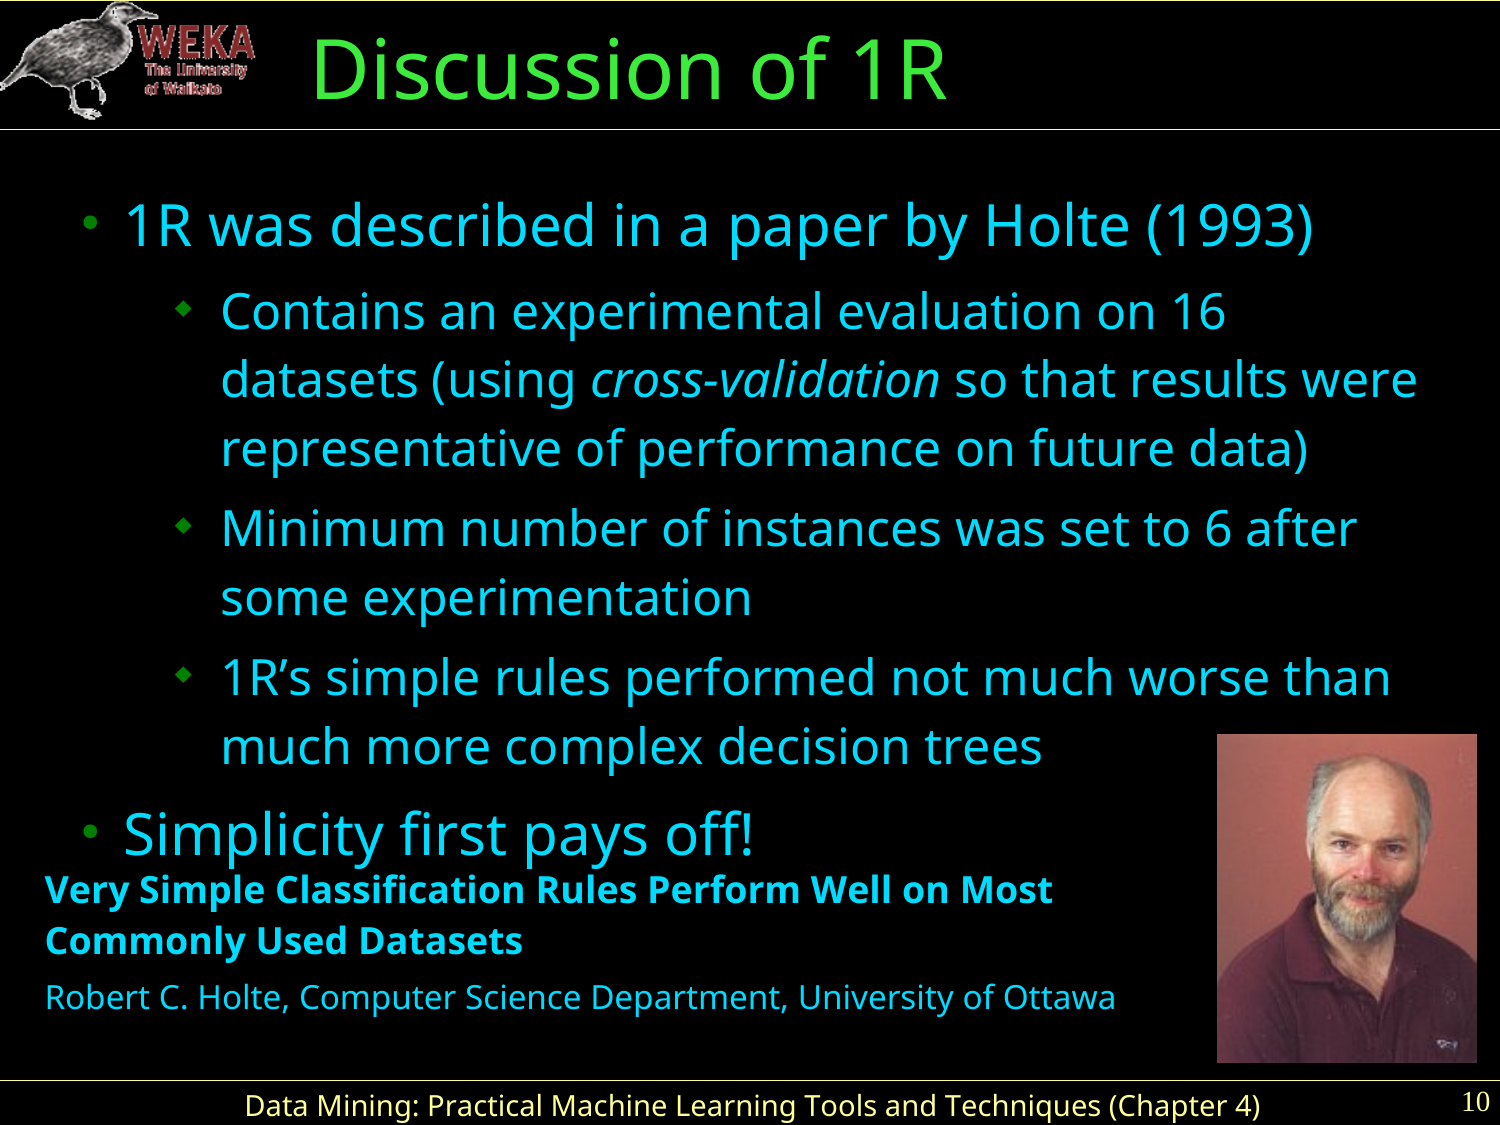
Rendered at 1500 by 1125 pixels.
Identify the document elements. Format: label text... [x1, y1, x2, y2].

text_box Very Simple Classification Rules Perform Well on Most Commonly Used Datasets Robert C. Holte, Computer Science Department, University of Ottawa [29, 856, 1211, 1099]
title Discussion of 1R [295, 0, 1500, 148]
picture [0, 1, 266, 129]
picture [1217, 734, 1477, 1063]
text_box 1R was described in a paper by Holte (1993) Contains an experimental evaluation on 16 datasets (using cross-validation so that results were representative of performance on future data) Minimum number of instances was set to 6 after some experimentation 1R’s simple rules performed not much worse than much more complex decision trees Simplicity first pays off! [66, 177, 1447, 853]
